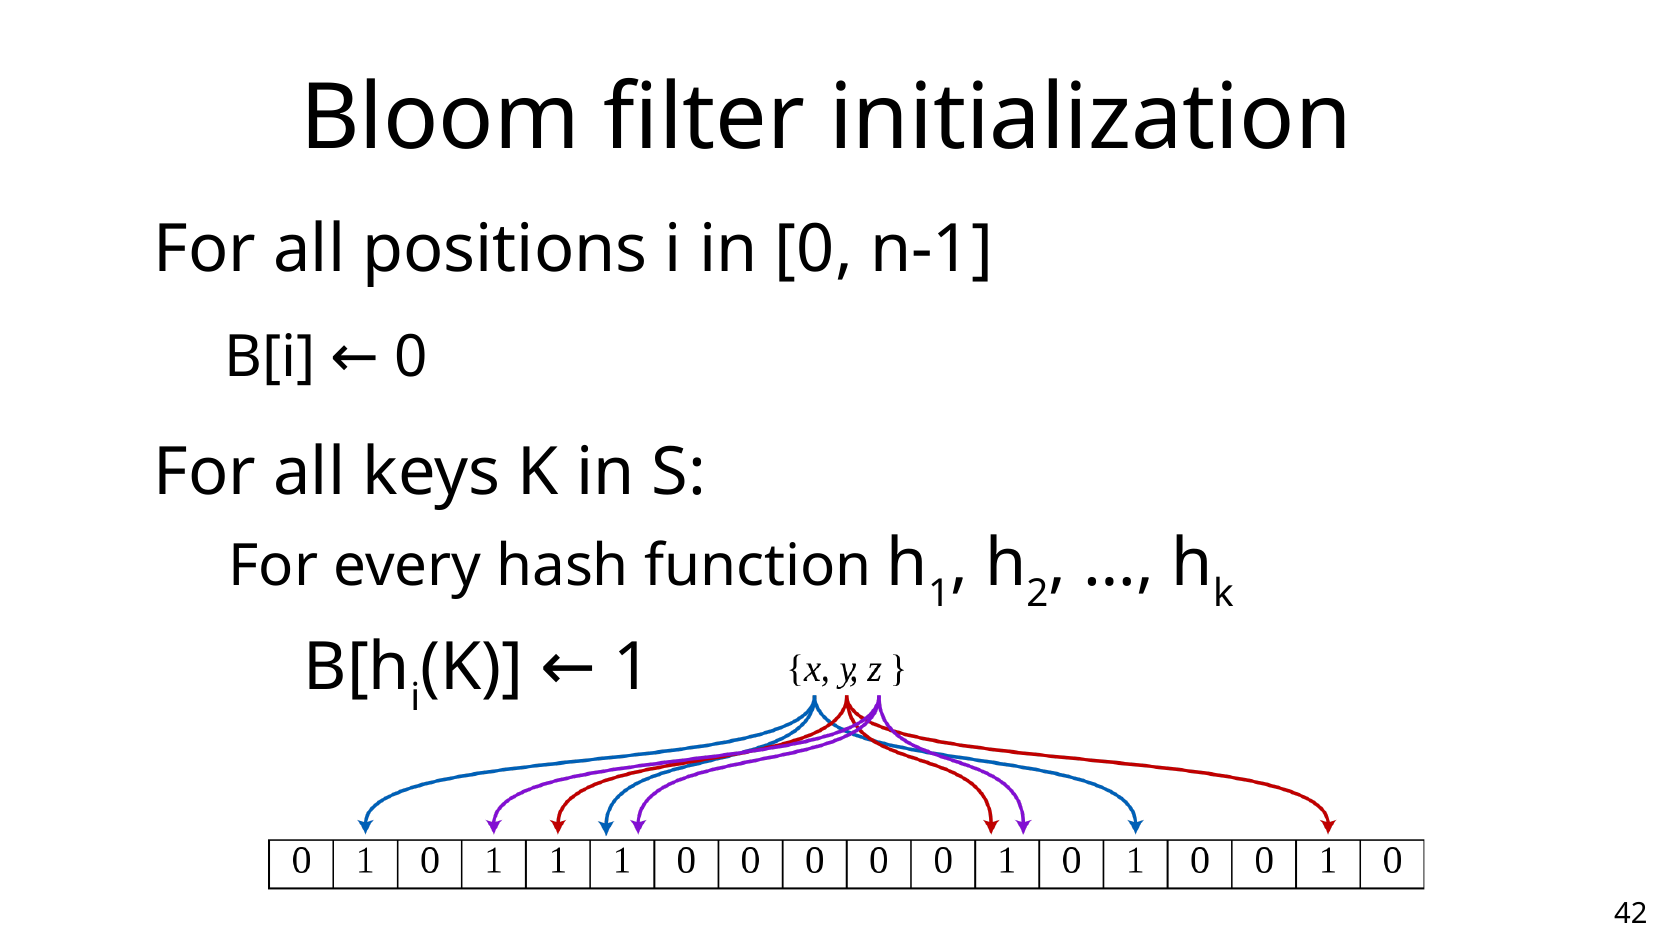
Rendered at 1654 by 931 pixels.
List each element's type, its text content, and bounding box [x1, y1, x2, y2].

list For all positions i in [0, n-1] B[i] ← 0 For all keys K in S: For every hash function h1, h2, …, hk B[hi(K)] ← 1 [82, 199, 1571, 740]
title Bloom filter initialization [82, 1, 1571, 199]
picture [268, 648, 1425, 892]
